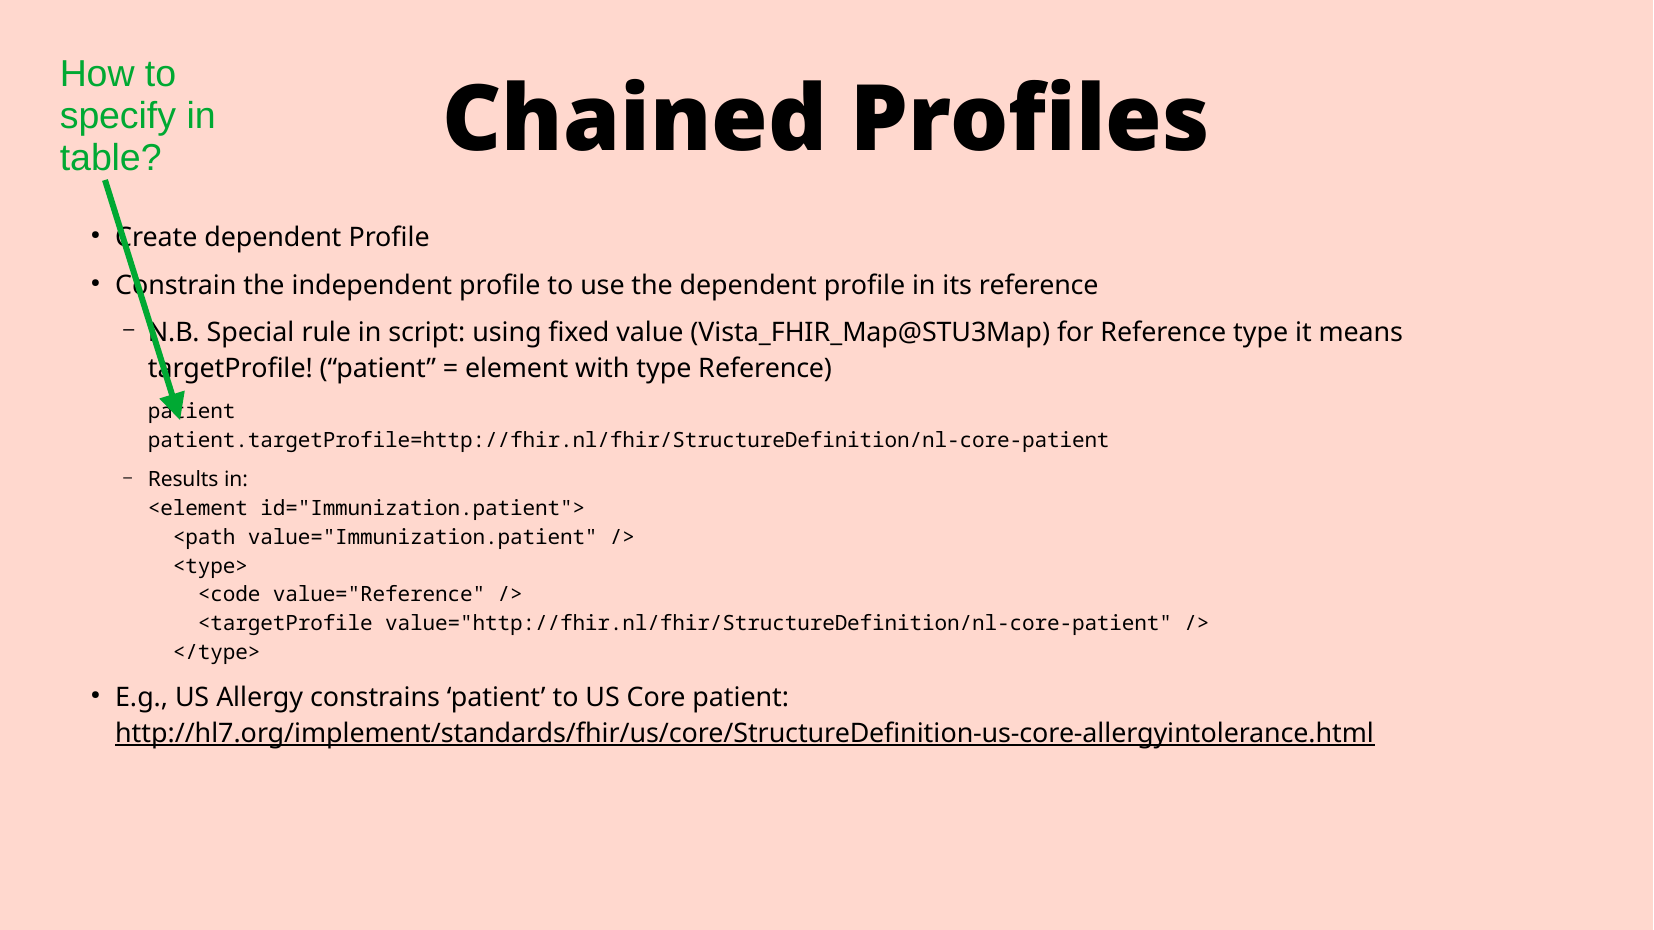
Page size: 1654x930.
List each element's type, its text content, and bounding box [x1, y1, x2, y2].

list Create dependent Profile Constrain the independent profile to use the dependent profile in its reference N.B. Special rule in script: using fixed value (Vista_FHIR_Map@STU3Map) for Reference type it means targetProfile! (“patient” = element with type Reference) patient patient.targetProfile=http://fhir.nl/fhir/StructureDefinition/nl-core-patient Results in: <element id="Immunization.patient"> <path value="Immunization.patient" /> <type> <code value="Reference" /> <targetProfile value="http://fhir.nl/fhir/StructureDefinition/nl-core-patient" /> </type> E.g., US Allergy constrains ‘patient’ to US Core patient: http://hl7.org/implement/standards/fhir/us/core/StructureDefinition-us-core-allergyintolerance.html [82, 217, 1571, 757]
title Chained Profiles [82, 37, 1571, 193]
text_box How to specify in table? [45, 44, 316, 186]
